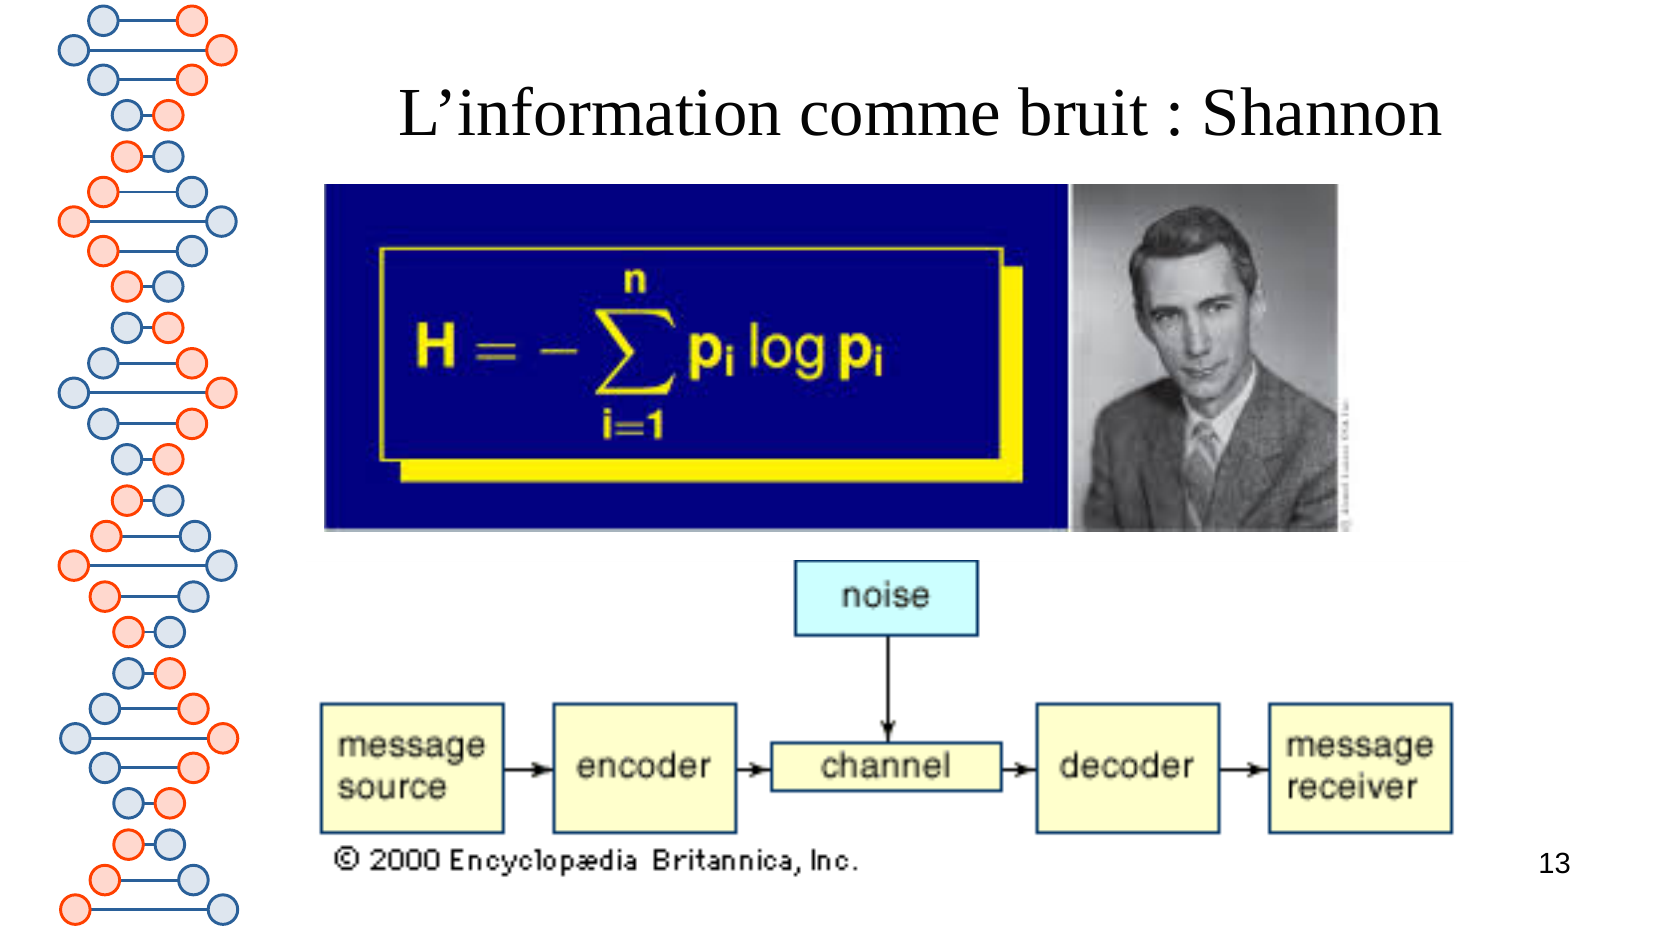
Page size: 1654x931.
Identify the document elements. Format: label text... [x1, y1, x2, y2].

picture [306, 560, 1469, 886]
title L’information comme bruit : Shannon [265, 35, 1595, 189]
picture [324, 184, 1360, 532]
